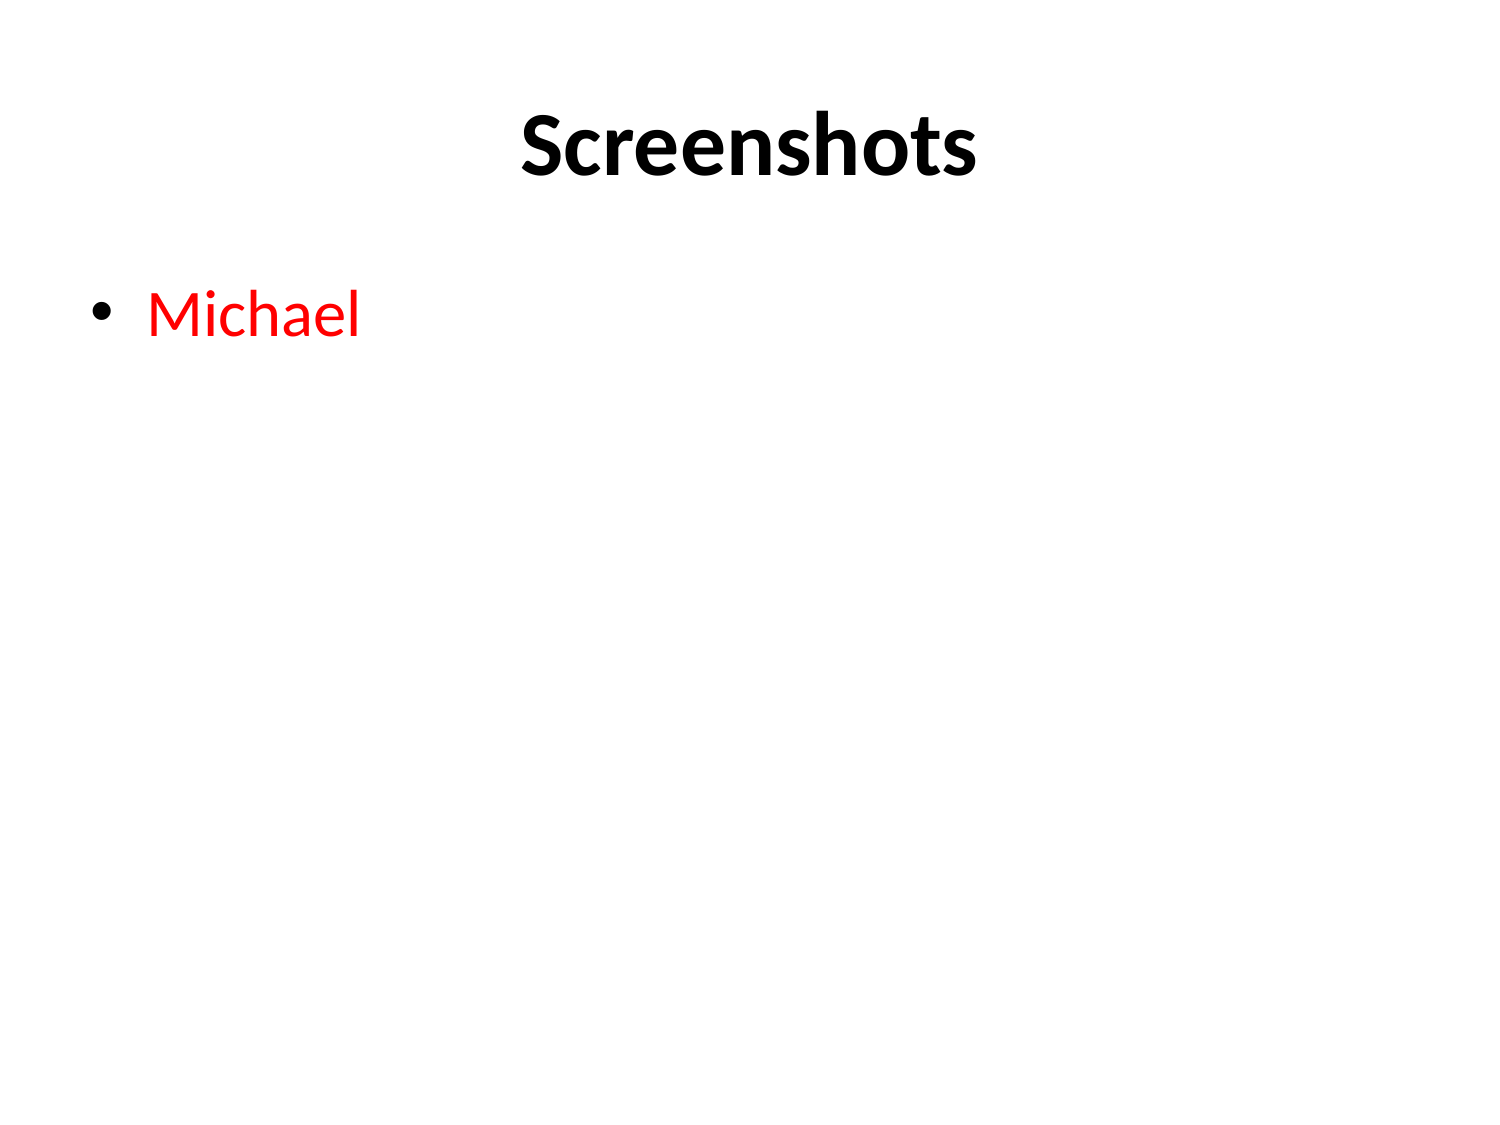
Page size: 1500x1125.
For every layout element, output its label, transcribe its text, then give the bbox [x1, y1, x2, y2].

title Screenshots [75, 45, 1426, 233]
list Michael [75, 262, 1426, 1005]
